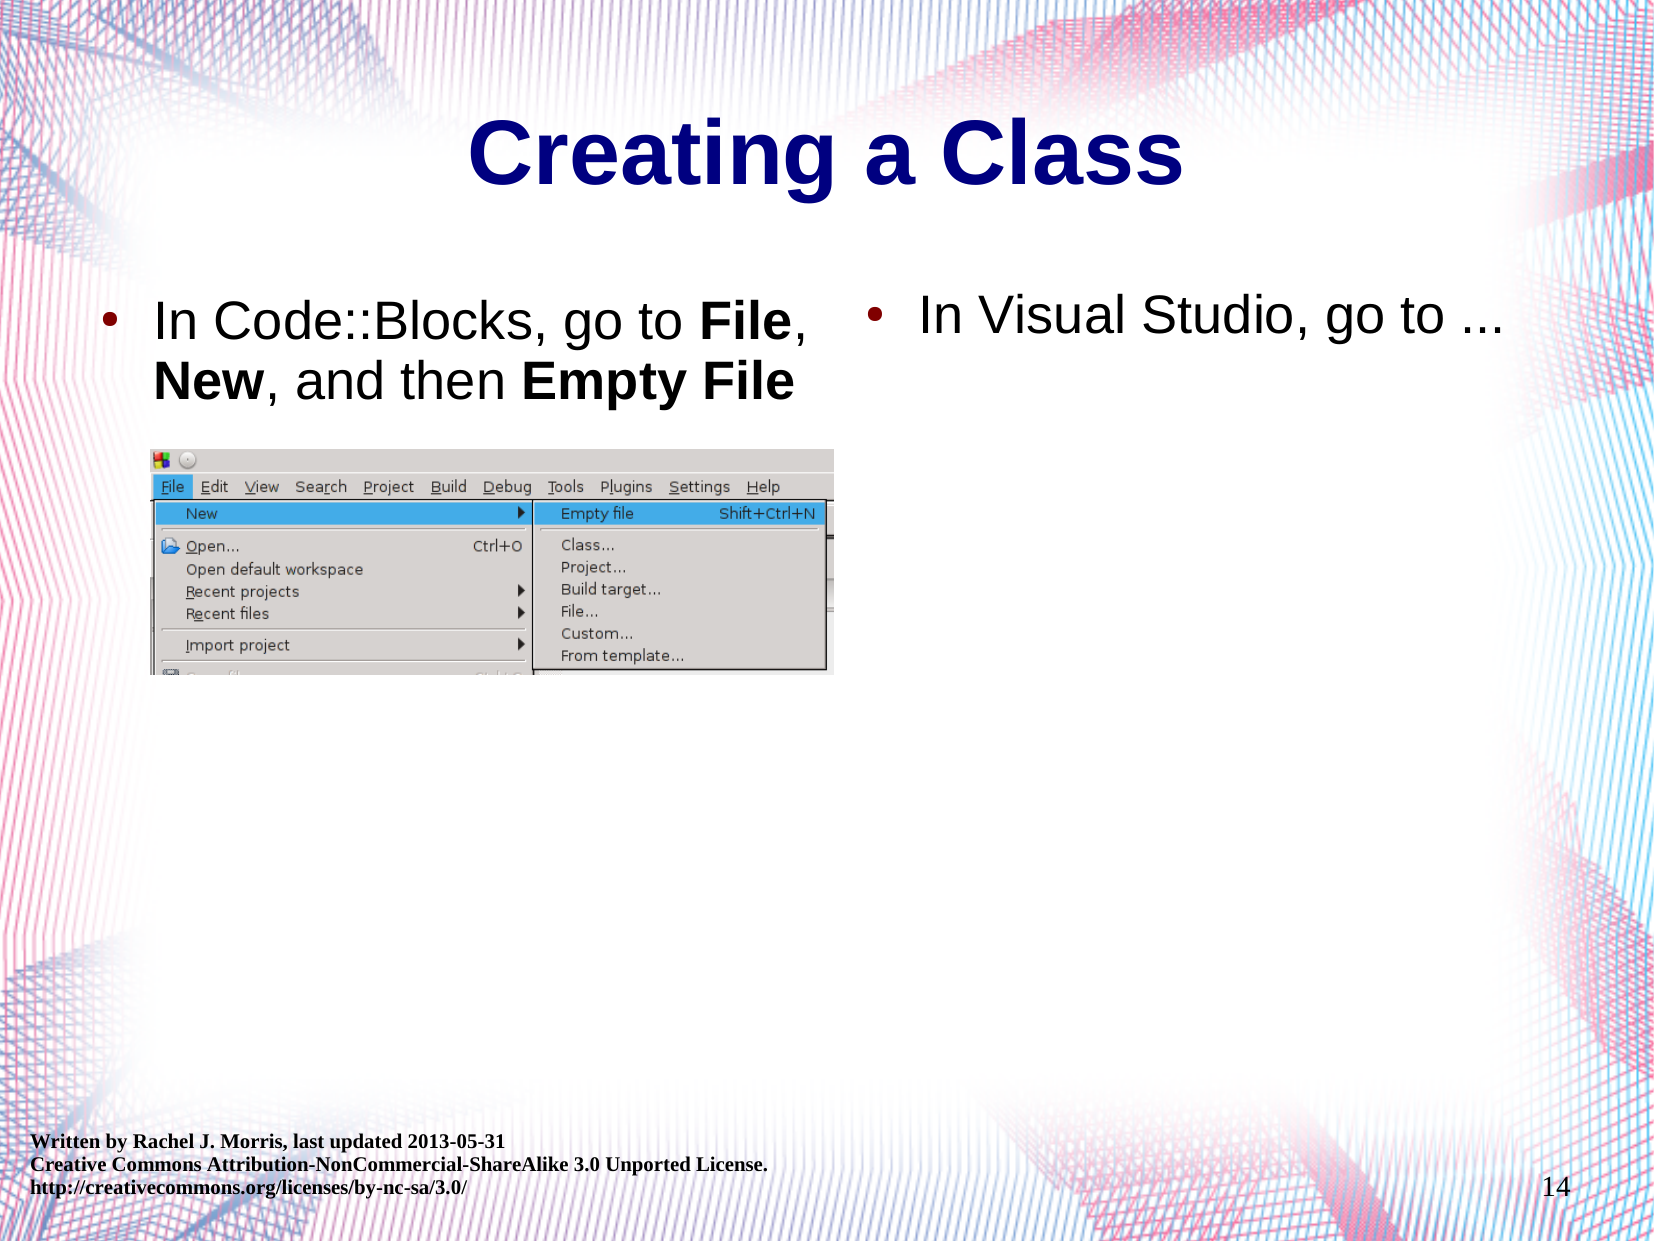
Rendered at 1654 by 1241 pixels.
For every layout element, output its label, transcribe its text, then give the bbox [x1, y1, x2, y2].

picture [0, 0, 1654, 1241]
title Creating a Class [82, 49, 1571, 257]
list In Visual Studio, go to ... [847, 285, 1591, 490]
list In Code::Blocks, go to File, New, and then Empty File [82, 290, 826, 496]
